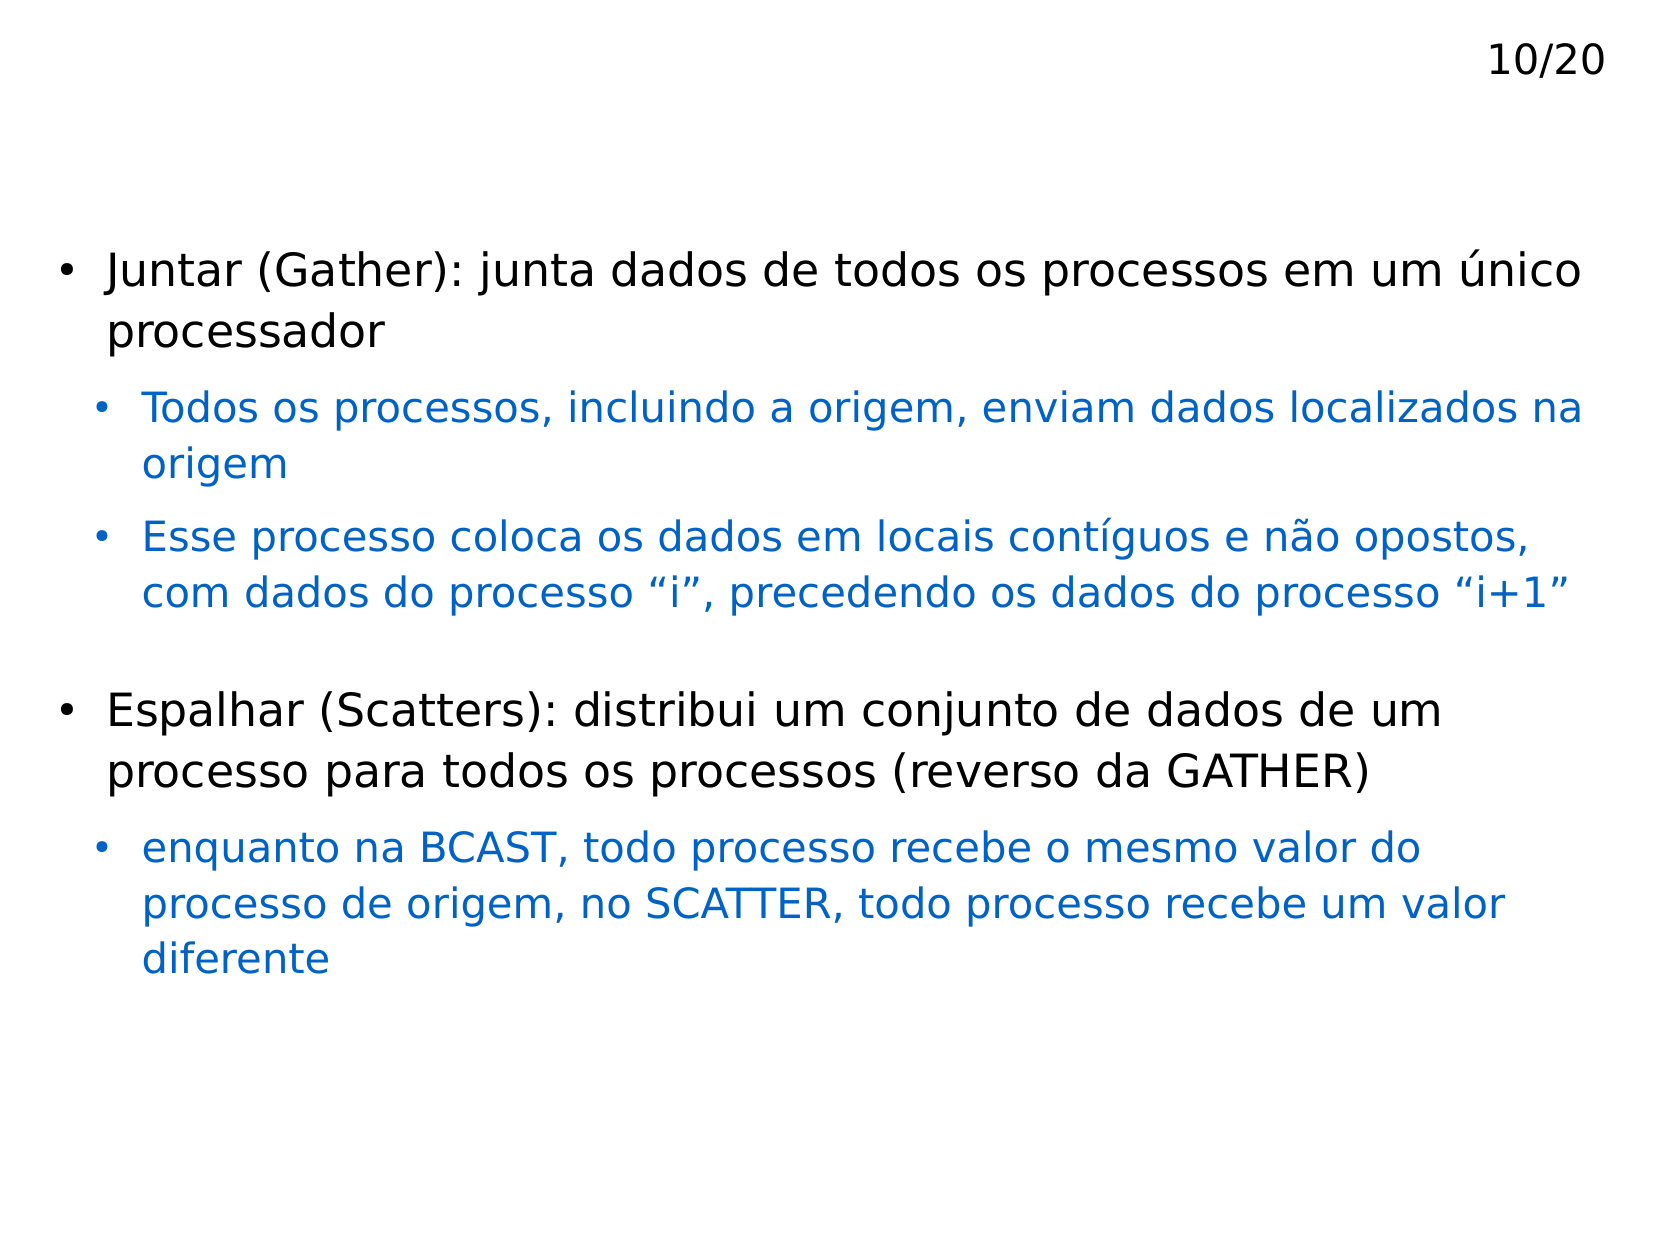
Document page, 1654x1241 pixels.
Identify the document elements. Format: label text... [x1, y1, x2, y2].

list Juntar (Gather): junta dados de todos os processos em um único processador Todos os processos, incluindo a origem, enviam dados localizados na origem Esse processo coloca os dados em locais contíguos e não opostos, com dados do processo “i”, precedendo os dados do processo “i+1” Espalhar (Scatters): distribui um conjunto de dados de um processo para todos os processos (reverso da GATHER) enquanto na BCAST, todo processo recebe o mesmo valor do processo de origem, no SCATTER, todo processo recebe um valor diferente [59, 236, 1595, 1211]
